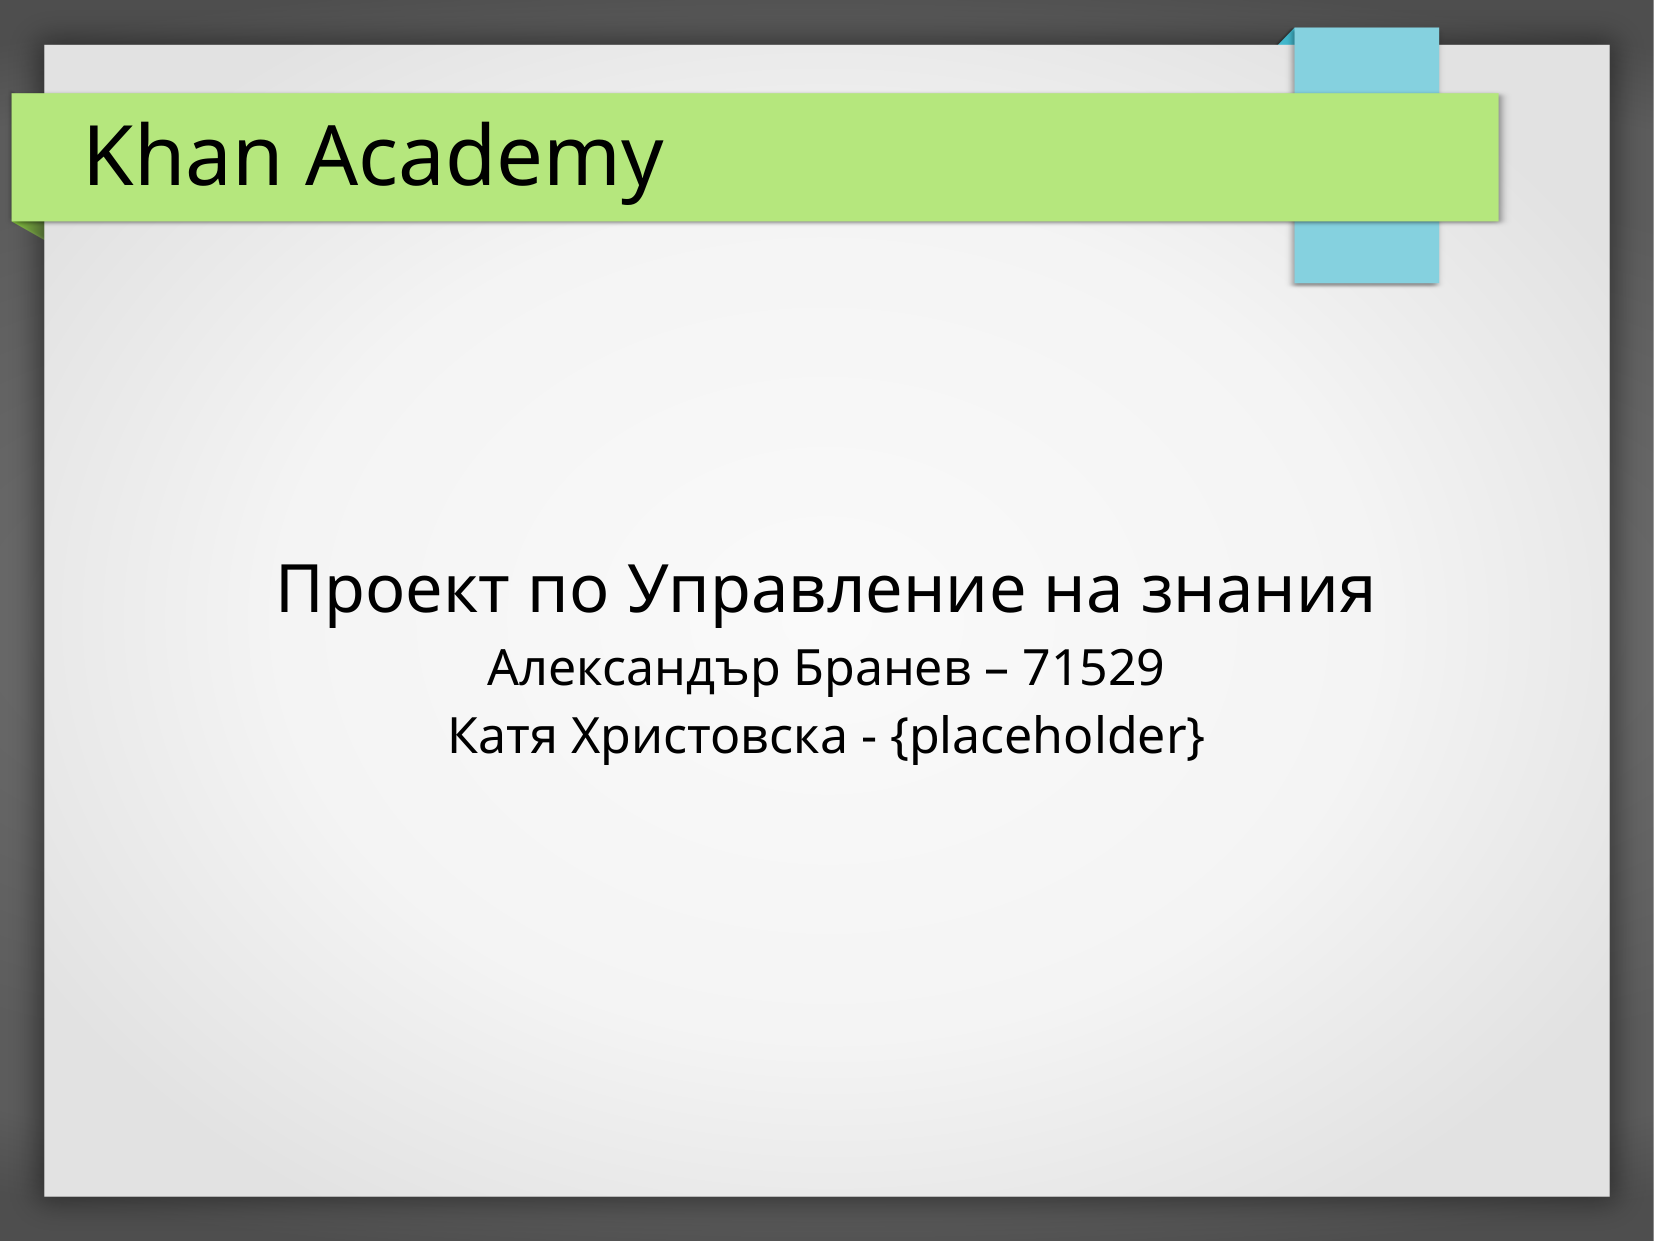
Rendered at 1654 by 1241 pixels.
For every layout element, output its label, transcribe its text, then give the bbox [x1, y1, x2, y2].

subtitle Проект по Управление на знания Александър Бранев – 71529 Катя Христовска - {placeholder} [82, 295, 1571, 1015]
picture [0, 0, 1654, 1241]
title Khan Academy [82, 94, 1264, 213]
